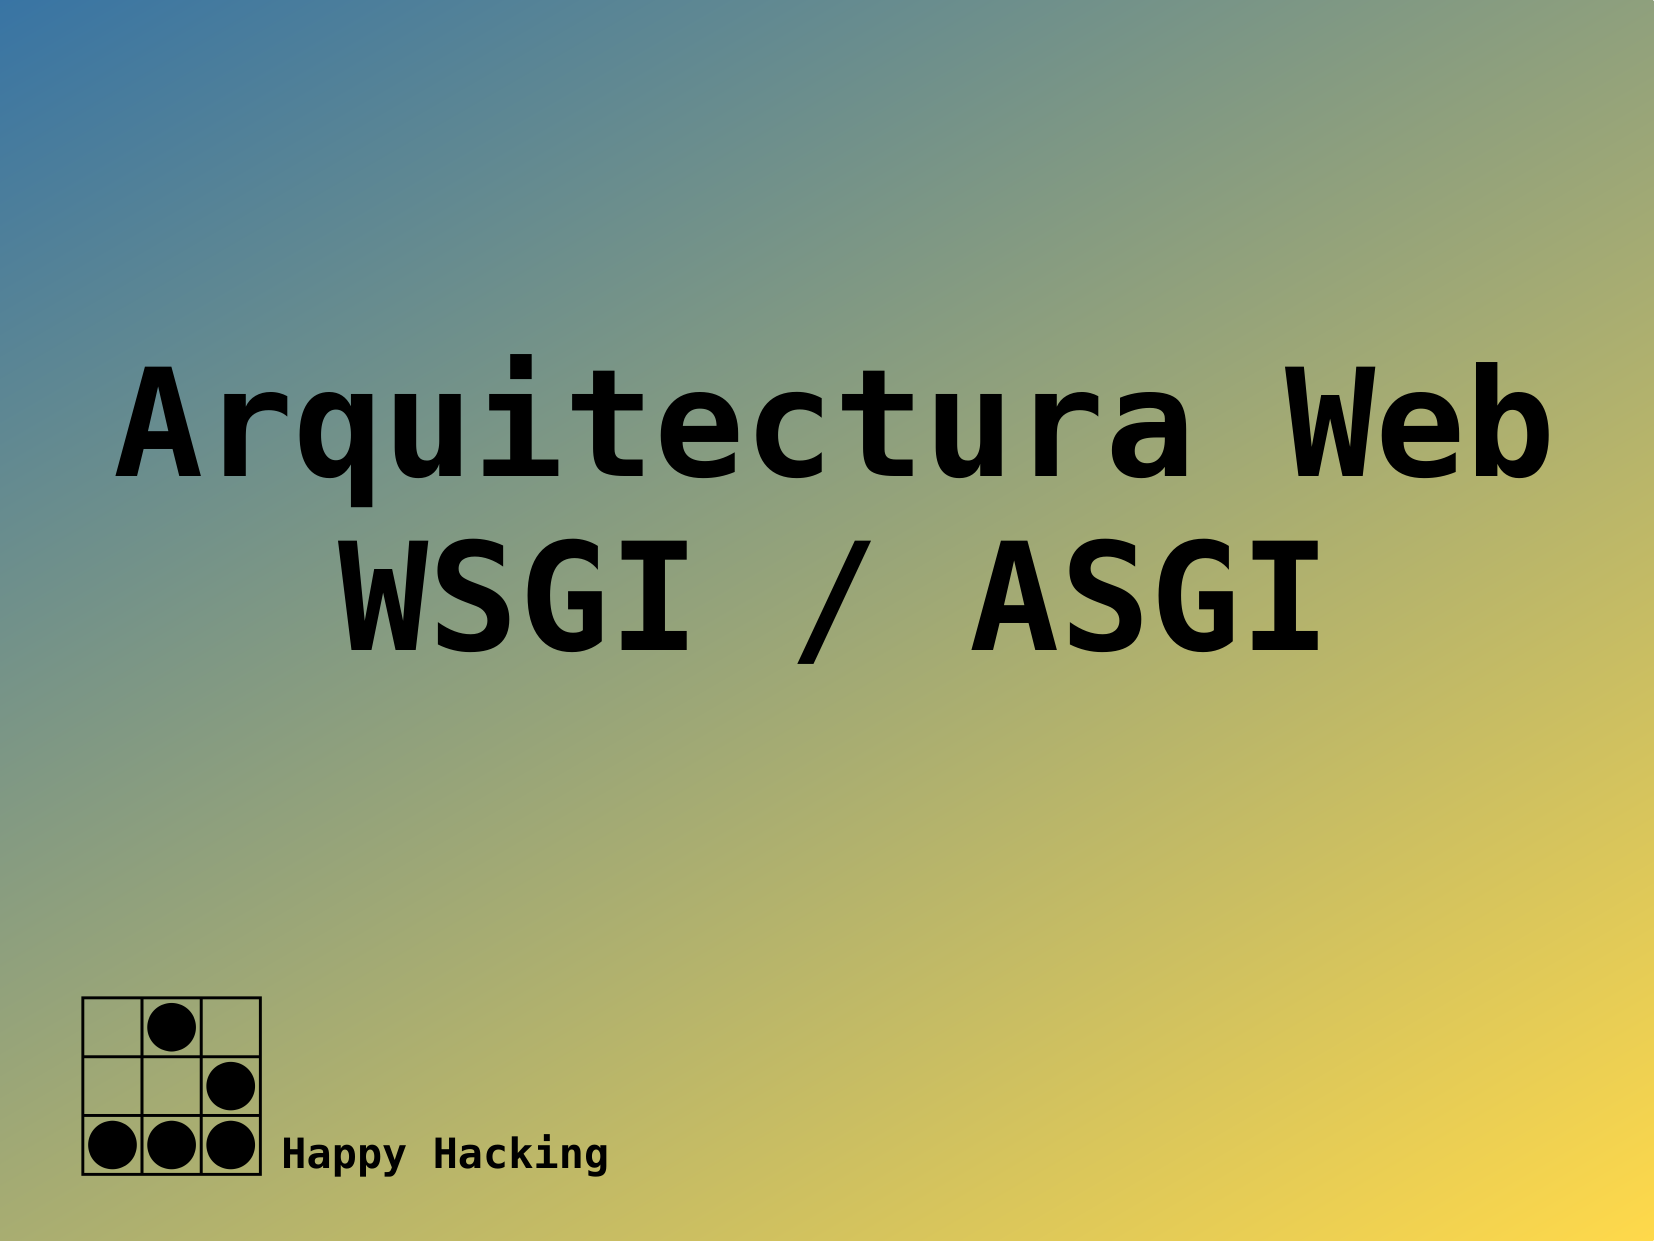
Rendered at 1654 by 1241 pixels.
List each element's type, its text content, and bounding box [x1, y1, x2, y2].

text_box Happy Hacking [266, 1098, 657, 1187]
subtitle Arquitectura Web WSGI / ASGI [91, 46, 1580, 978]
picture [68, 983, 275, 1190]
